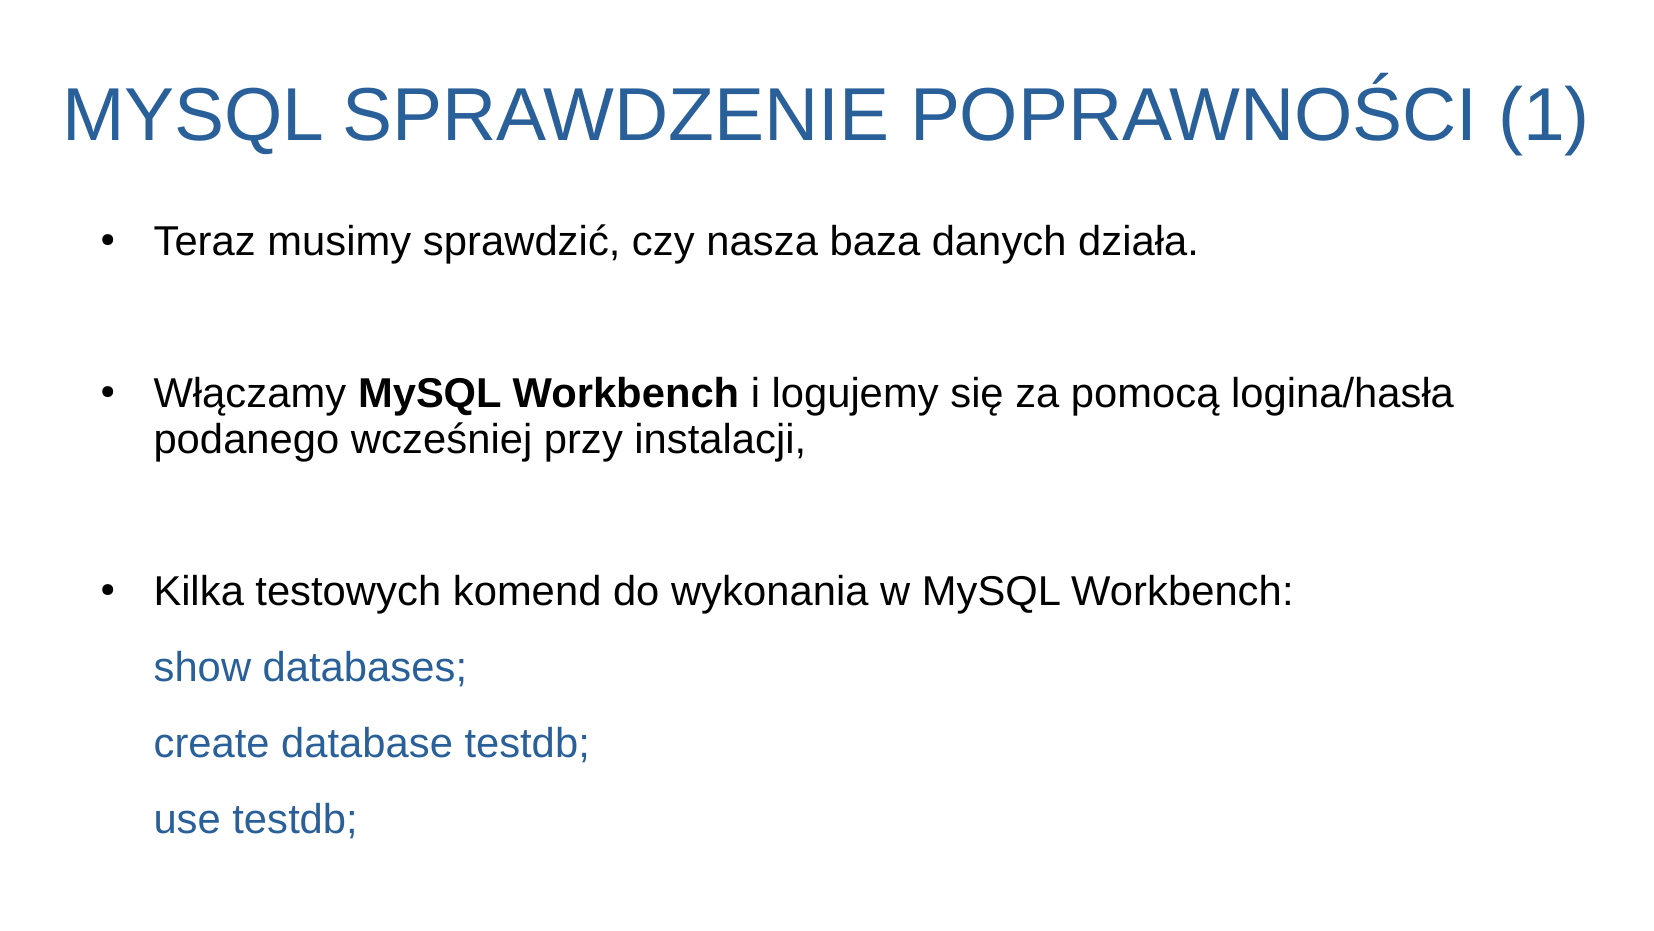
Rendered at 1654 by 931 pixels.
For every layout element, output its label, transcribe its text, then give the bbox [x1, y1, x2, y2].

list Teraz musimy sprawdzić, czy nasza baza danych działa. Włączamy MySQL Workbench i logujemy się za pomocą logina/hasła podanego wcześniej przy instalacji, Kilka testowych komend do wykonania w MySQL Workbench: show databases; create database testdb; use testdb; [82, 217, 1571, 886]
title MYSQL SPRAWDZENIE POPRAWNOŚCI (1) [29, 30, 1625, 199]
